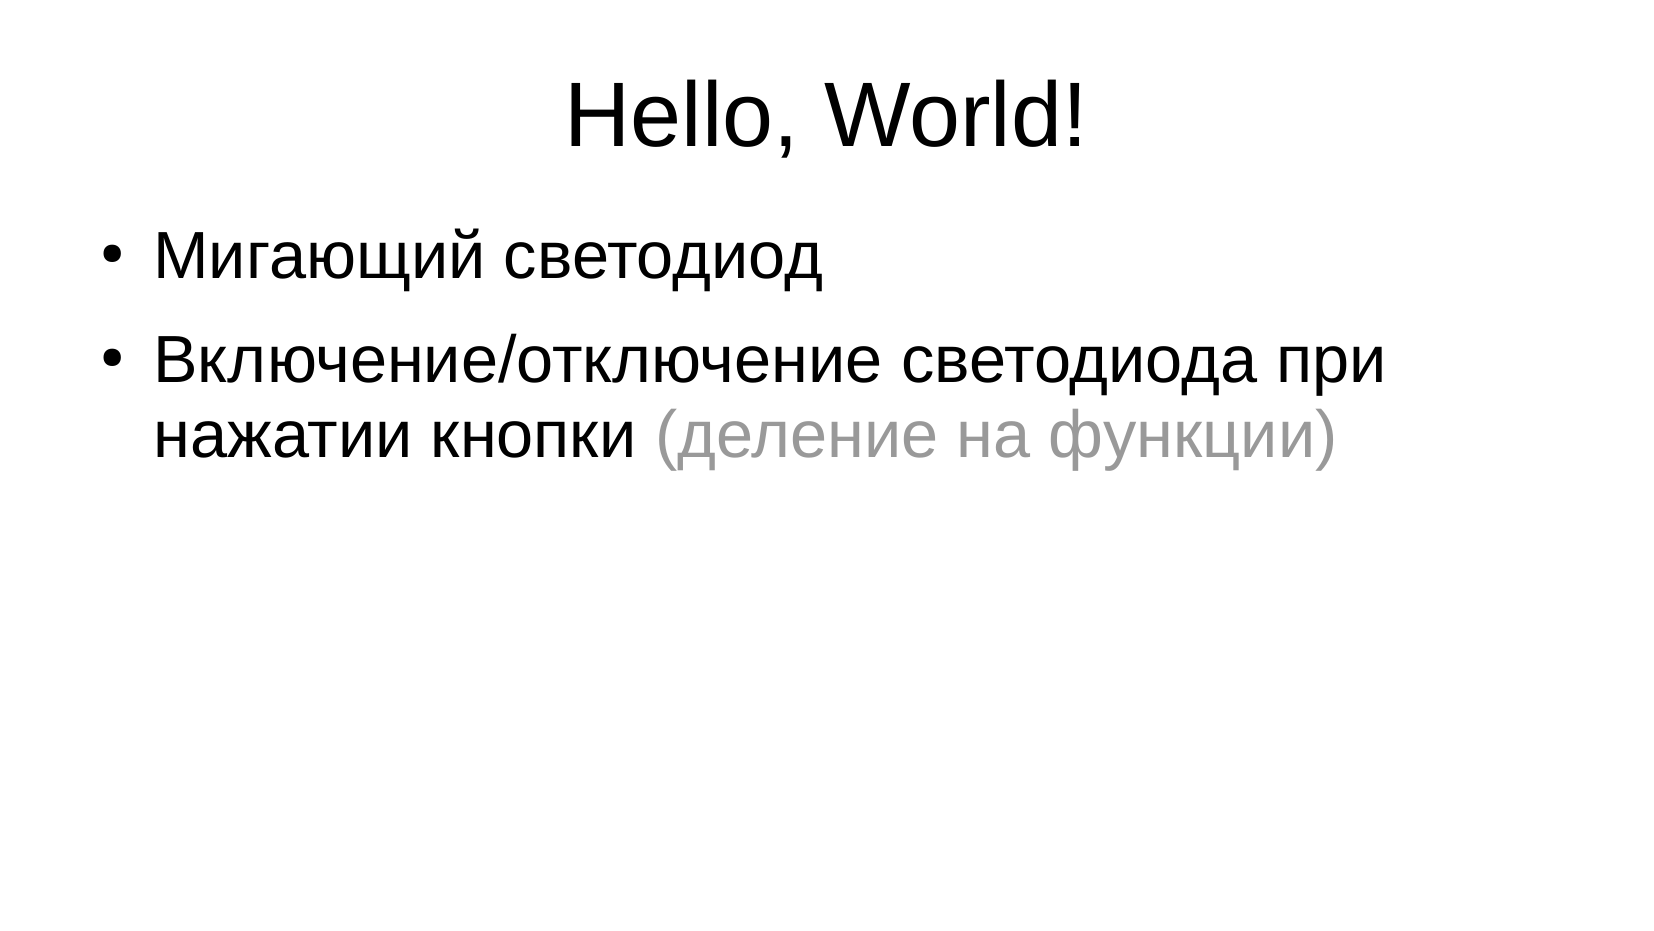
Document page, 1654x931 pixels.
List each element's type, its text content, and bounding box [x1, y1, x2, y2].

title Hello, World! [82, 37, 1571, 193]
list Мигающий светодиод Включение/отключение светодиода при нажатии кнопки (деление на функции) [82, 217, 1571, 758]
